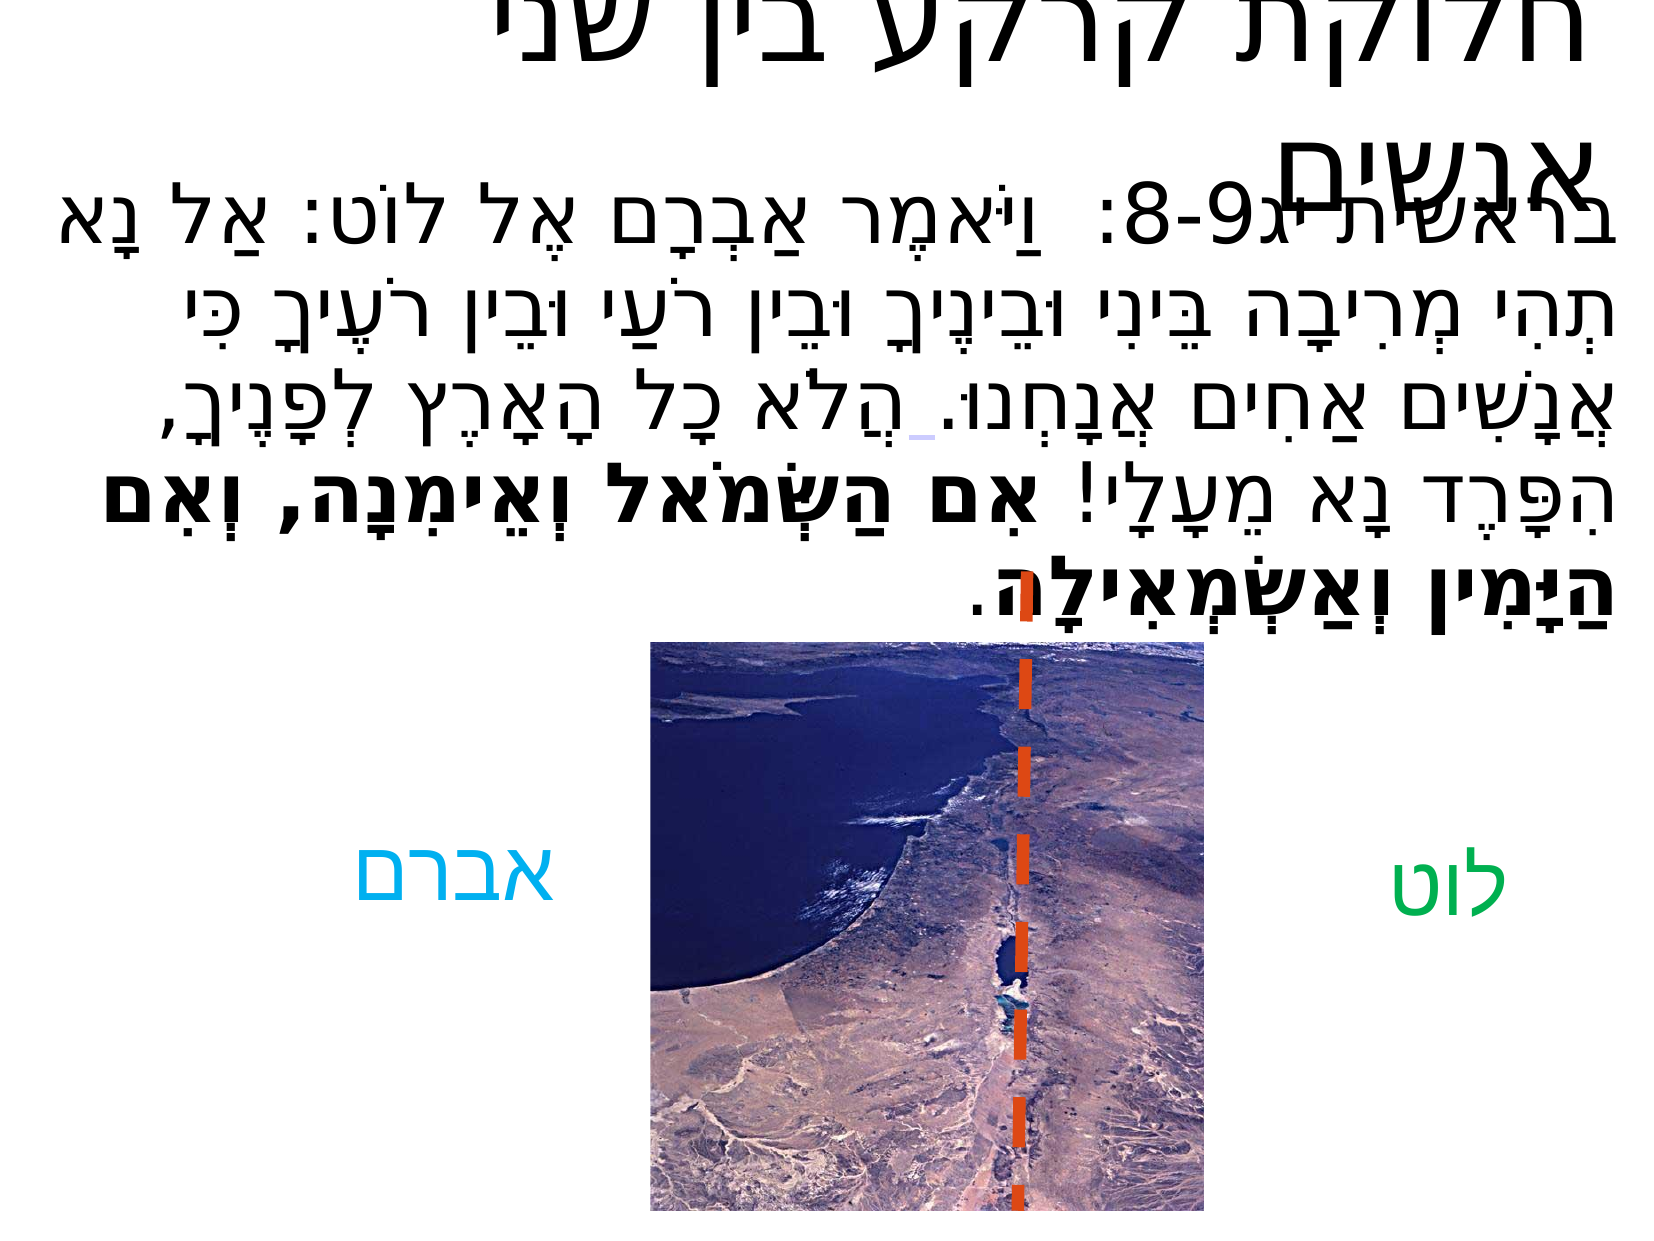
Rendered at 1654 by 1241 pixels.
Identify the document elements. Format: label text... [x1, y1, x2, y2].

text_box [650, 642, 1204, 1211]
title חלוקת קרקע בין שני אנשים [225, 6, 1654, 166]
list בראשית יג8-9: וַיֹּאמֶר אַבְרָם אֶל לוֹט: אַל נָא תְהִי מְרִיבָה בֵּינִי וּבֵינֶיךָ וּבֵין רֹעַי וּבֵין רֹעֶיךָ כִּי אֲנָשִׁים אַחִים אֲנָחְנוּ. הֲלֹא כָל הָאָרֶץ לְפָנֶיךָ, הִפָּרֶד נָא מֵעָלָי! אִם הַשְּׂמֹאל וְאֵימִנָה, וְאִם הַיָּמִין וְאַשְׂמְאִילָה. [15, 165, 1621, 556]
text_box לוט [1290, 825, 1524, 970]
text_box אברם [240, 810, 571, 931]
